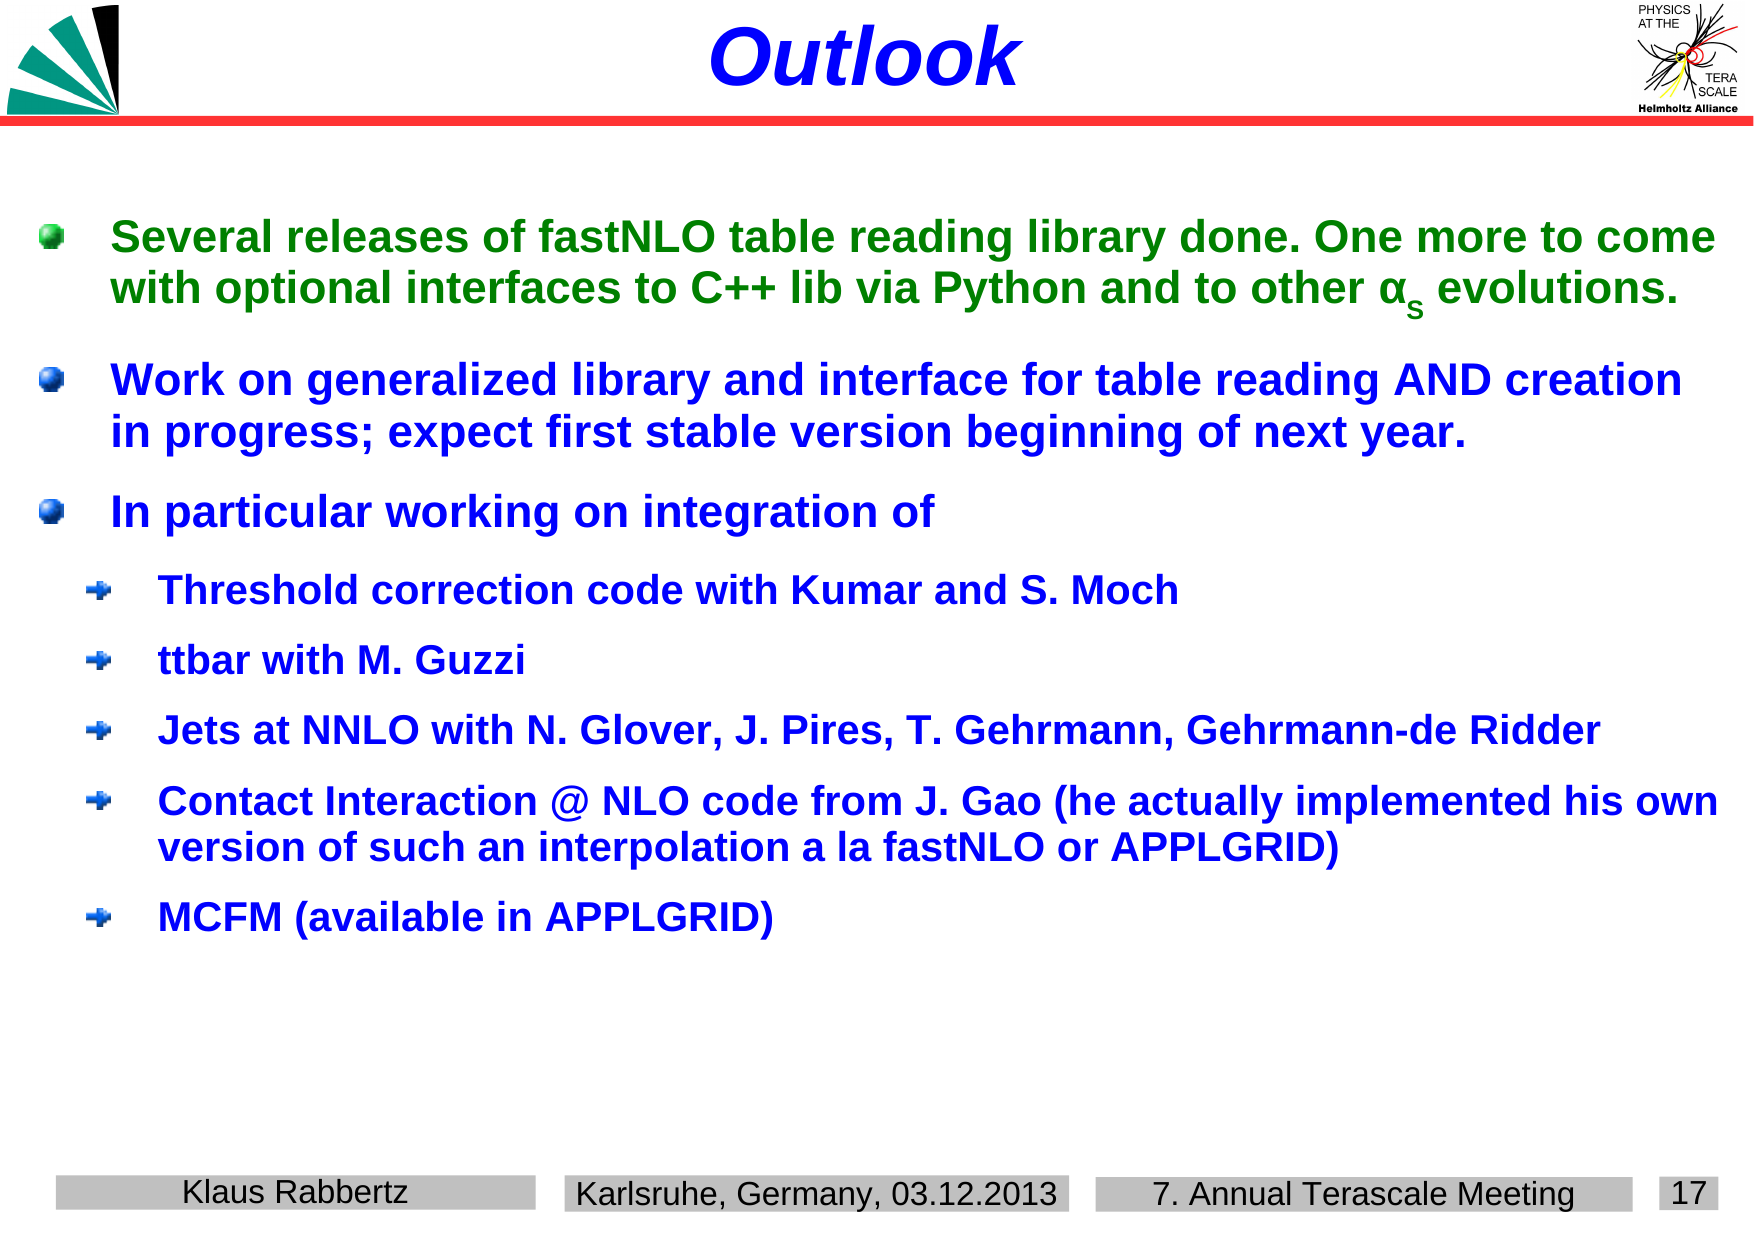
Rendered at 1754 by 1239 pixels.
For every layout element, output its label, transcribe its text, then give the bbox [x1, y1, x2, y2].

picture [1631, 1, 1745, 115]
list Several releases of fastNLO table reading library done. One more to come with optional interfaces to C++ lib via Python and to other αS evolutions. Work on generalized library and interface for table reading AND creation in progress; expect first stable version beginning of next year. In particular working on integration of Threshold correction code with Kumar and S. Moch ttbar with M. Guzzi Jets at NNLO with N. Glover, J. Pires, T. Gehrmann, Gehrmann-de Ridder Contact Interaction @ NLO code from J. Gao (he actually implemented his own version of such an interpolation a la fastNLO or APPLGRID) MCFM (available in APPLGRID) [27, 211, 1730, 941]
picture [7, 5, 119, 116]
title Outlook [123, 0, 1606, 114]
